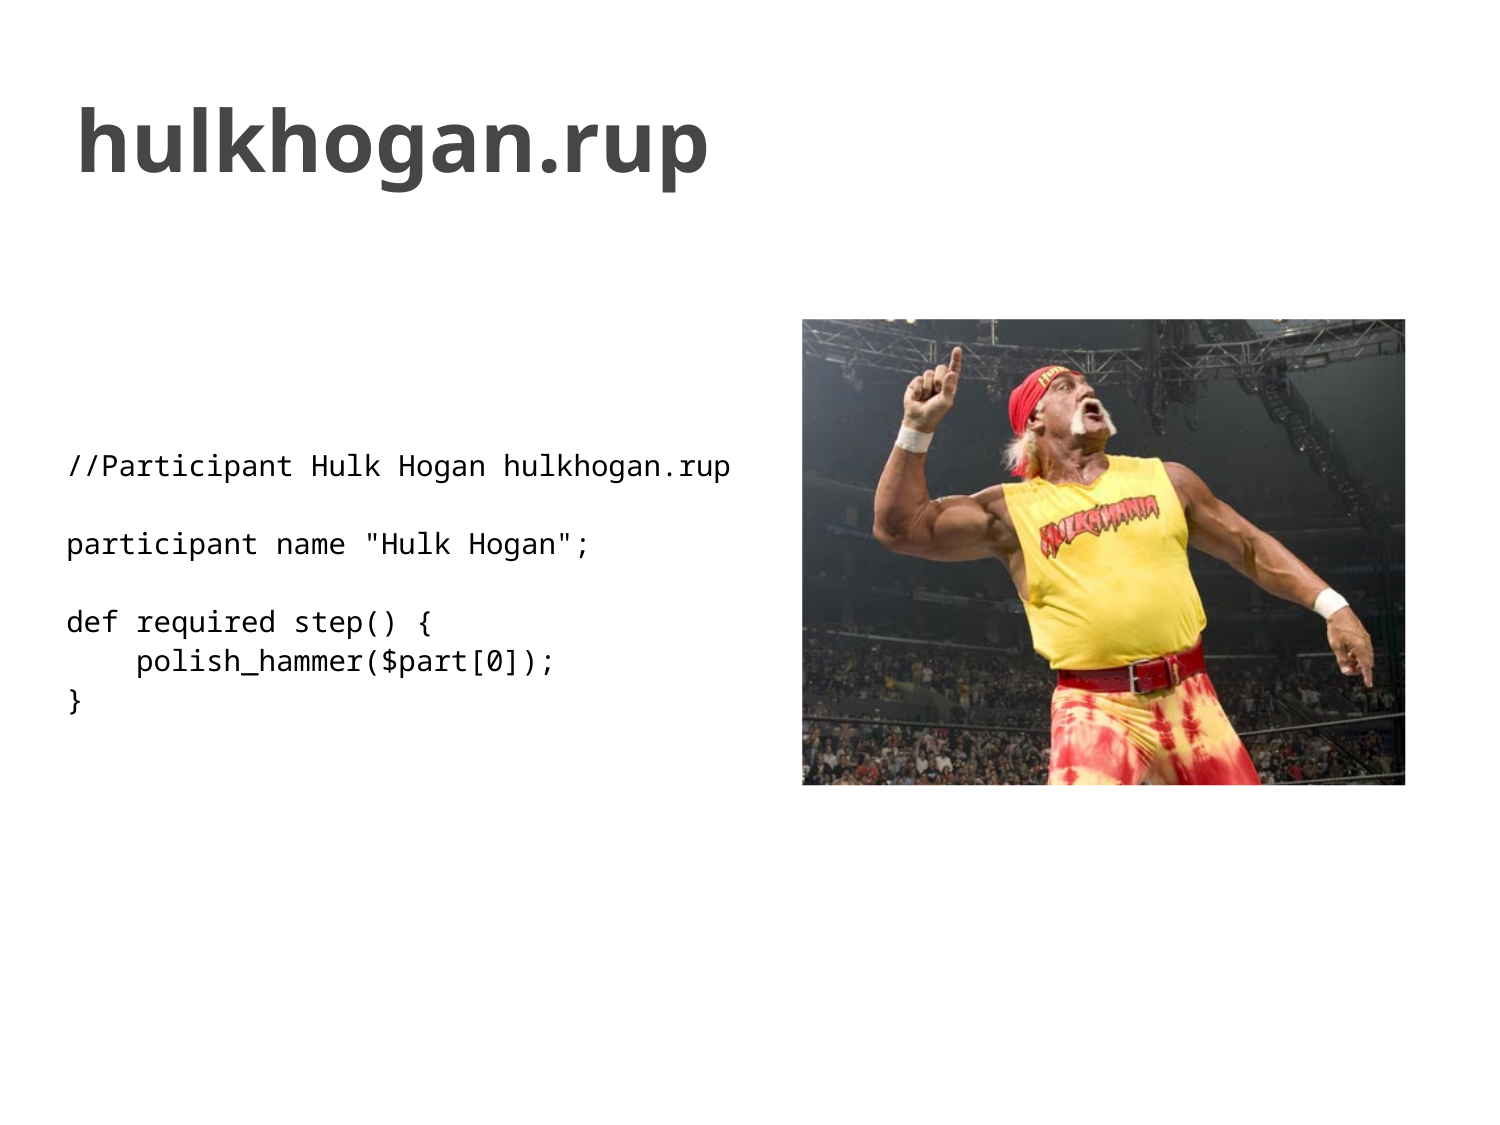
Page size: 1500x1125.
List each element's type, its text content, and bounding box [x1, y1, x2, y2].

picture [801, 318, 1408, 788]
title hulkhogan.rup [75, 52, 1425, 226]
text_box //Participant Hulk Hogan hulkhogan.rup participant name "Hulk Hogan"; def required step() { polish_hammer($part[0]); } [51, 438, 806, 1122]
